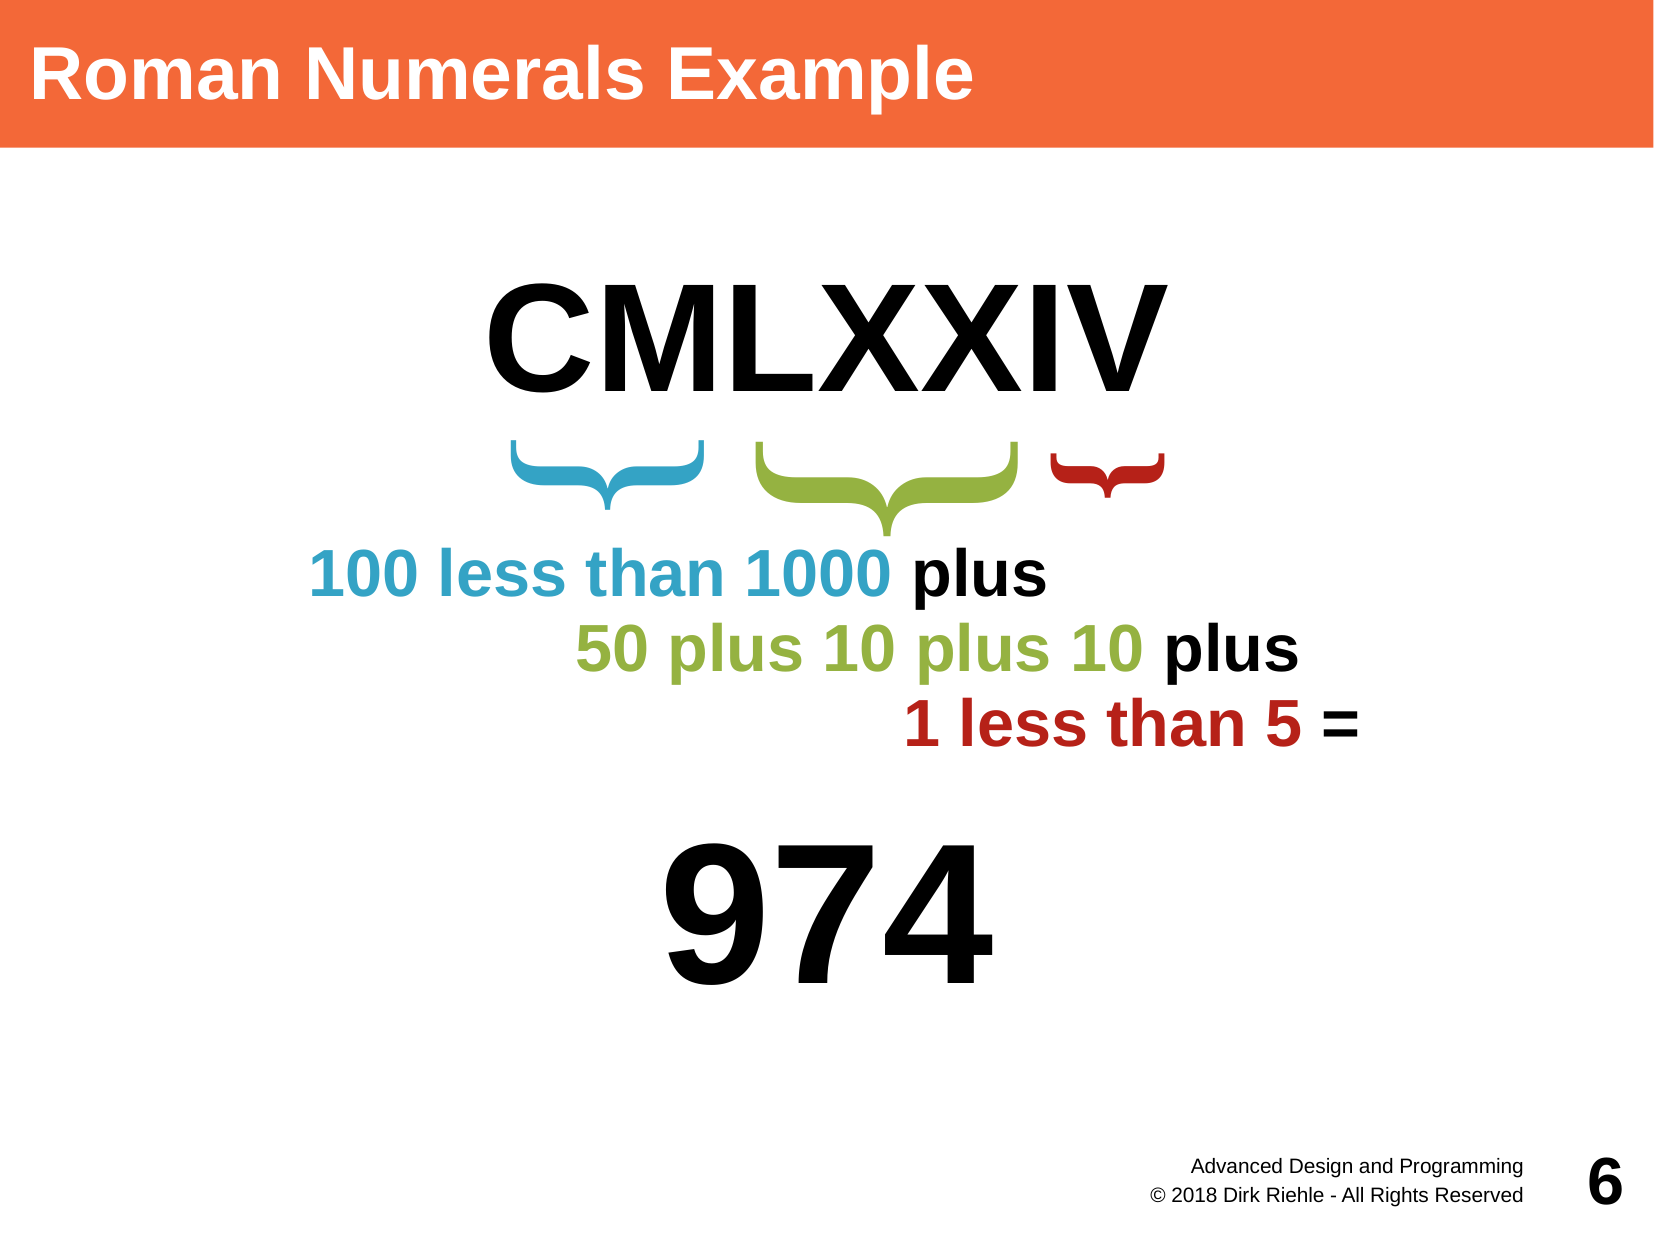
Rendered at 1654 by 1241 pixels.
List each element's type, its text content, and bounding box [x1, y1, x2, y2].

text_box } [732, 401, 968, 550]
title Roman Numerals Example [0, 0, 1654, 148]
subtitle CMLXXIV 100 less than 1000 plus 50 plus 10 plus 10 plus 1 less than 5 = 974 [29, 177, 1625, 1063]
text_box } [496, 401, 732, 550]
text_box } [968, 401, 1264, 550]
